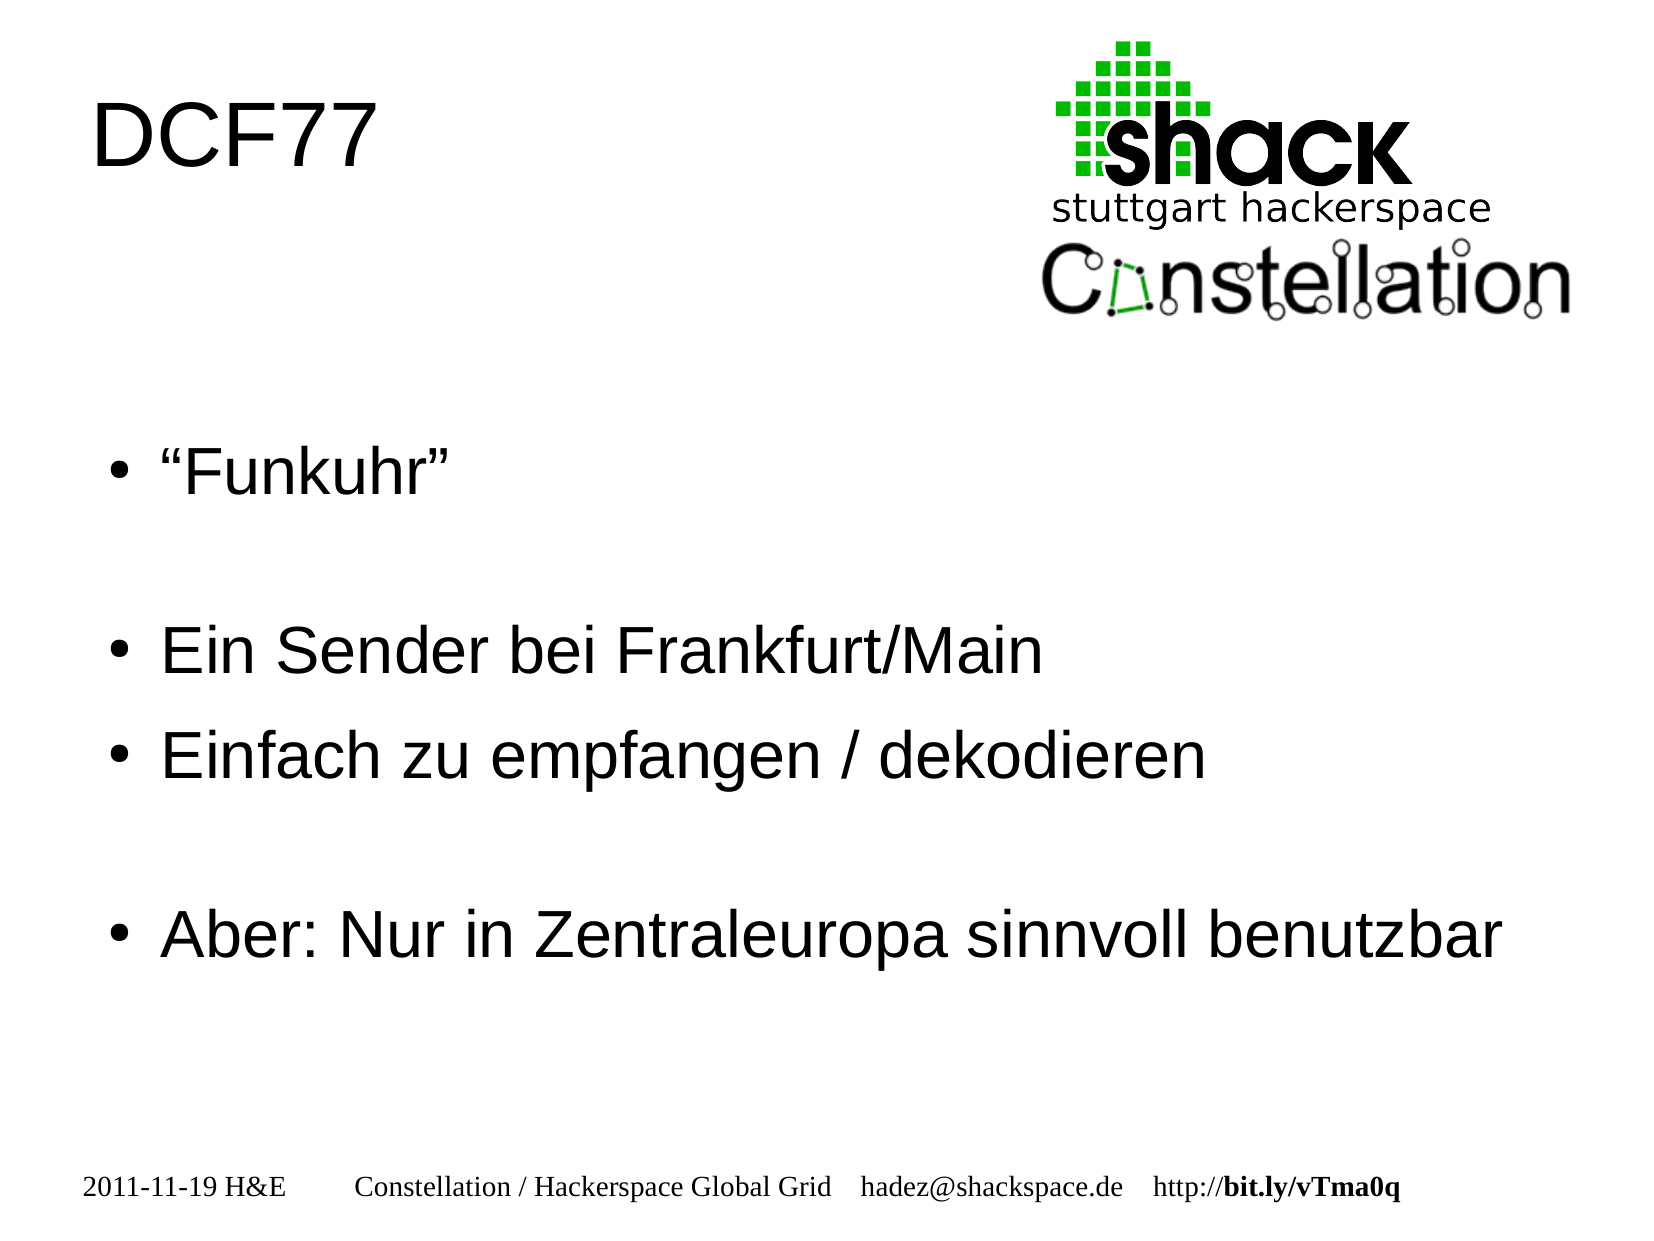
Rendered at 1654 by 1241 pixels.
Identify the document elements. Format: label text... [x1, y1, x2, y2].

title DCF77 [90, 30, 1029, 241]
picture [1028, 34, 1586, 325]
list “Funkuhr” Ein Sender bei Frankfurt/Main Einfach zu empfangen / dekodieren Aber: Nur in Zentraleuropa sinnvoll benutzbar [90, 330, 1571, 1141]
